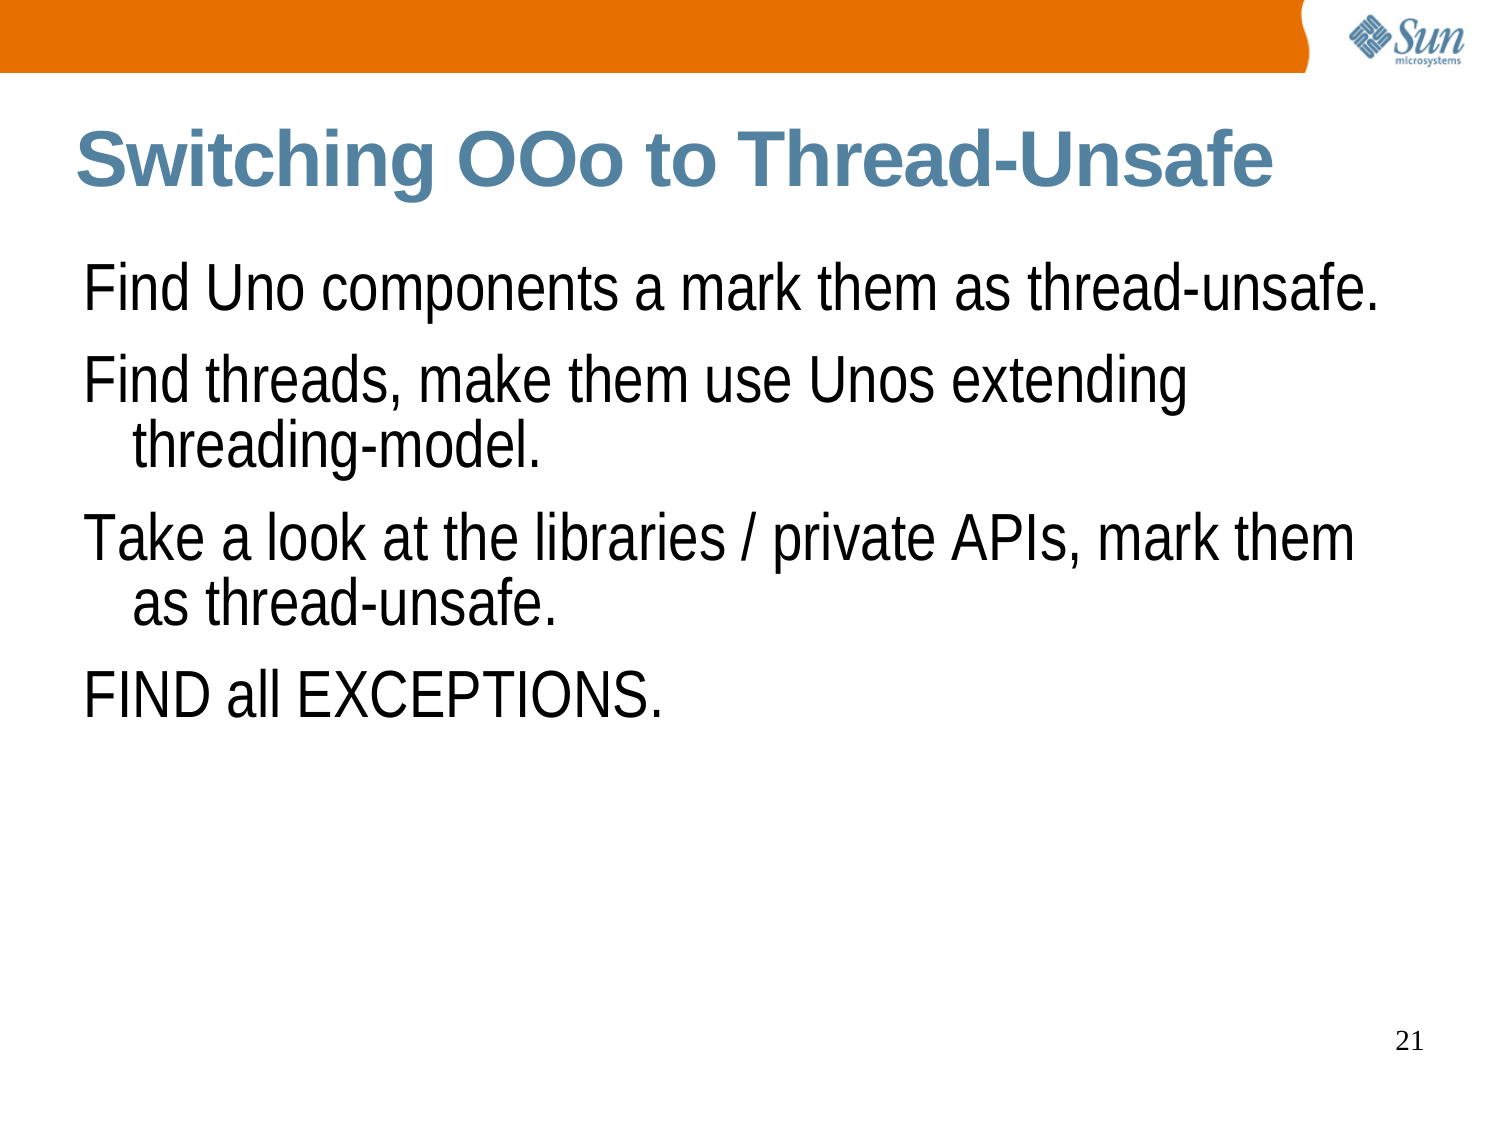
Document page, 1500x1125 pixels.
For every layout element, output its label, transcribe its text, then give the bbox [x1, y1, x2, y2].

list Find Uno components a mark them as thread-unsafe. Find threads, make them use Unos extending threading-model. Take a look at the libraries / private APIs, mark them as thread-unsafe. FIND all EXCEPTIONS. [64, 258, 1401, 1062]
title Switching OOo to Thread-Unsafe [75, 123, 1437, 227]
picture [0, 0, 1500, 73]
